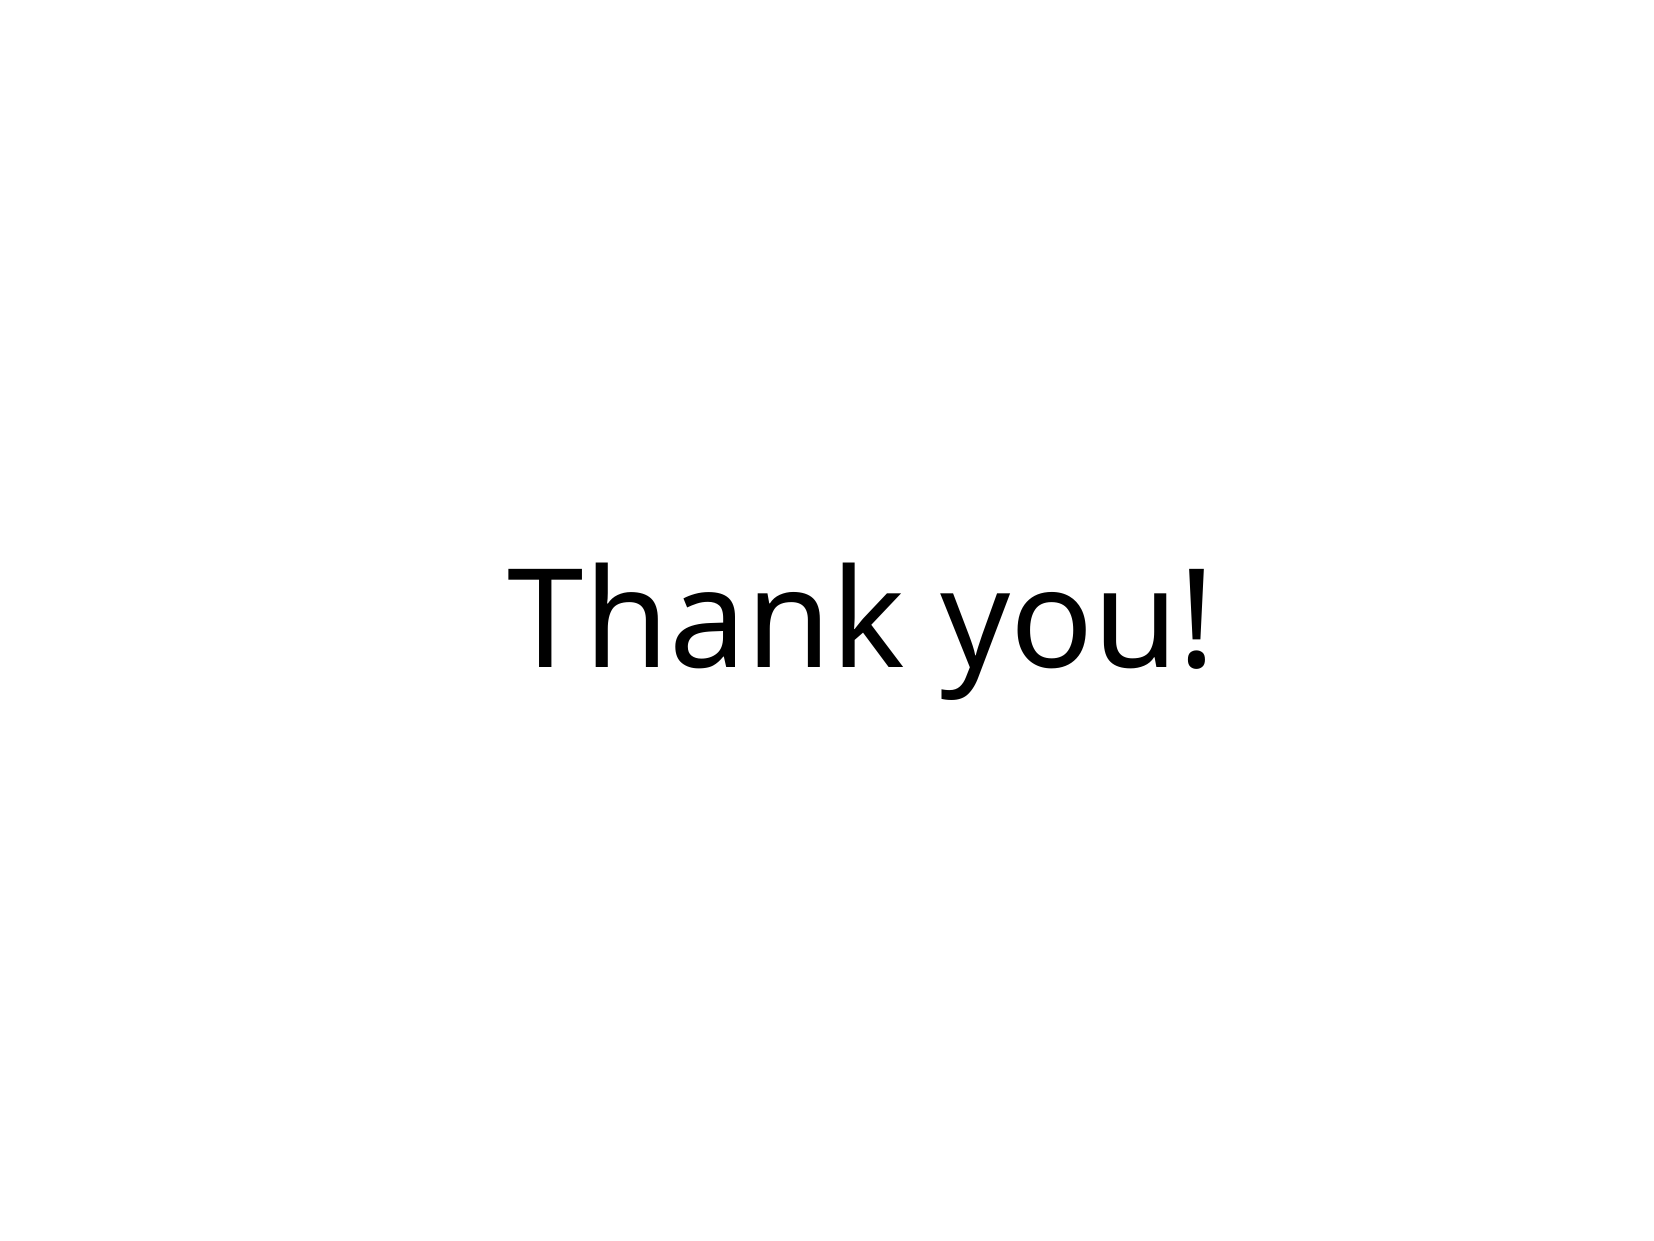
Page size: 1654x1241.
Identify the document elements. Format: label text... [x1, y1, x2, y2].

list Thank you! [82, 70, 1571, 1158]
